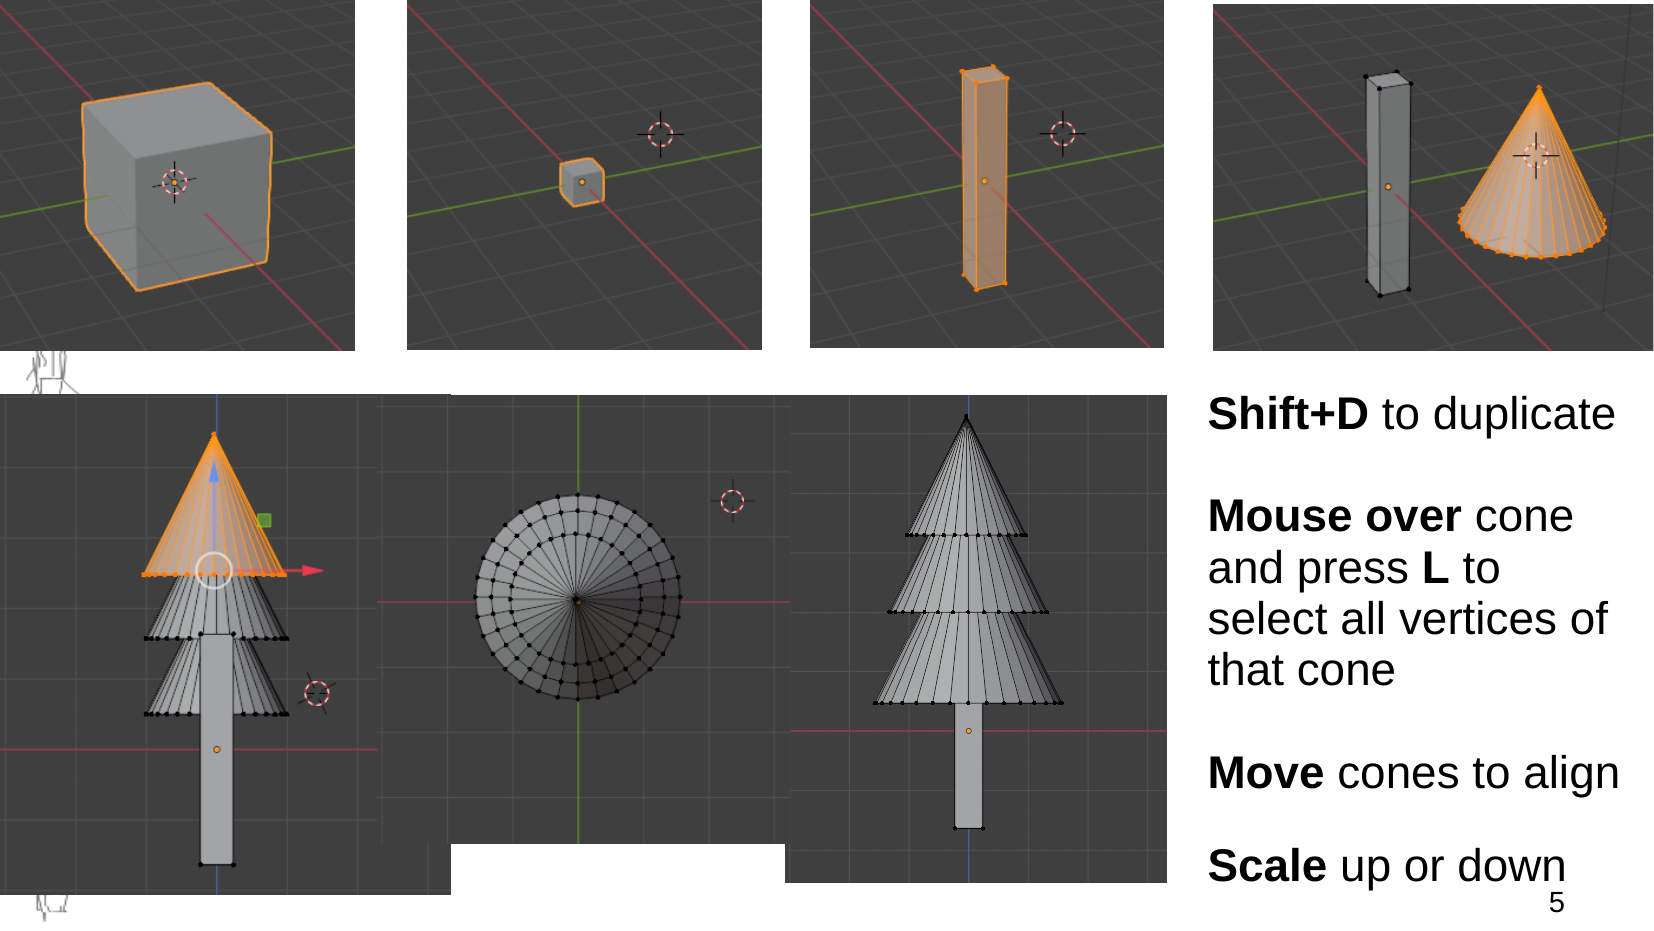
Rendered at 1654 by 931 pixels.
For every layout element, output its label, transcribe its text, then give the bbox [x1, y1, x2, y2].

picture [1213, 4, 1654, 351]
picture [0, 0, 355, 351]
picture [0, 394, 1167, 895]
picture [407, 0, 762, 350]
picture [810, 0, 1164, 348]
text_box Shift+D to duplicate Mouse over cone and press L to select all vertices of that cone Move cones to align Scale up or down [1192, 380, 1643, 863]
